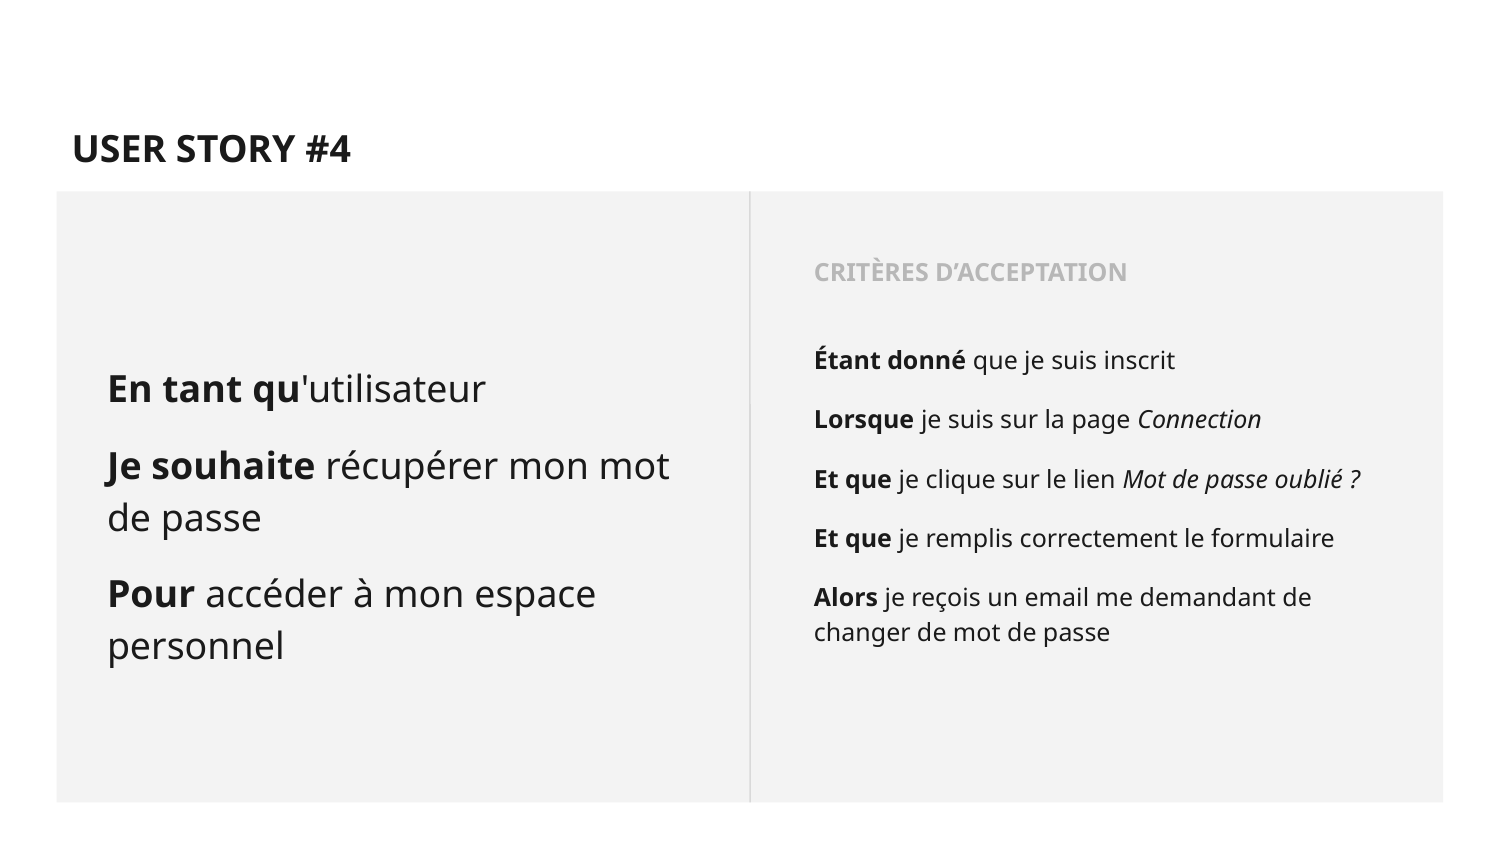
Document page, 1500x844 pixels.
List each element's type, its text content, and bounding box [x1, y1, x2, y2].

text_box [56, 191, 749, 803]
title USER STORY #4 [56, 110, 465, 192]
list Étant donné que je suis inscrit Lorsque je suis sur la page Connection Et que je clique sur le lien Mot de passe oublié ? Et que je remplis correctement le formulaire Alors je reçois un email me demandant de changer de mot de passe [798, 324, 1397, 756]
text_box [751, 191, 1444, 803]
text_box CRITÈRES D’ACCEPTATION [798, 241, 1292, 302]
subtitle En tant qu'utilisateur Je souhaite récupérer mon mot de passe Pour accéder à mon espace personnel [92, 343, 721, 651]
